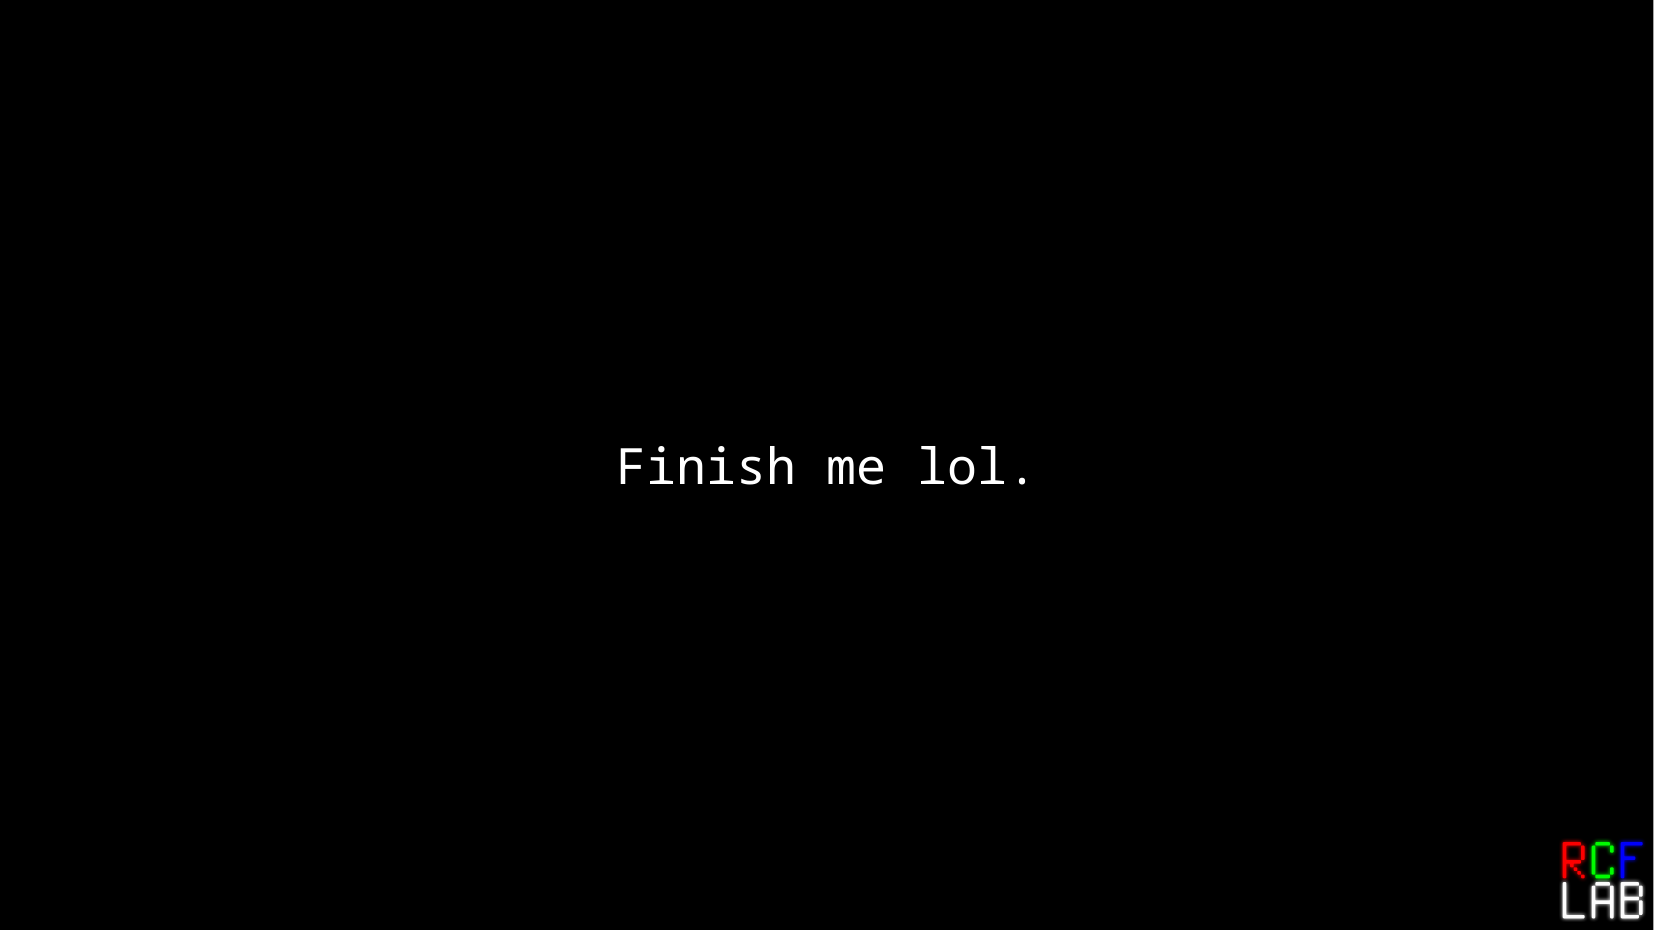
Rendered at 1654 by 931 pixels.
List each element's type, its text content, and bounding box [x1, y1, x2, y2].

picture [1559, 838, 1646, 922]
list Finish me lol. [124, 125, 1530, 805]
